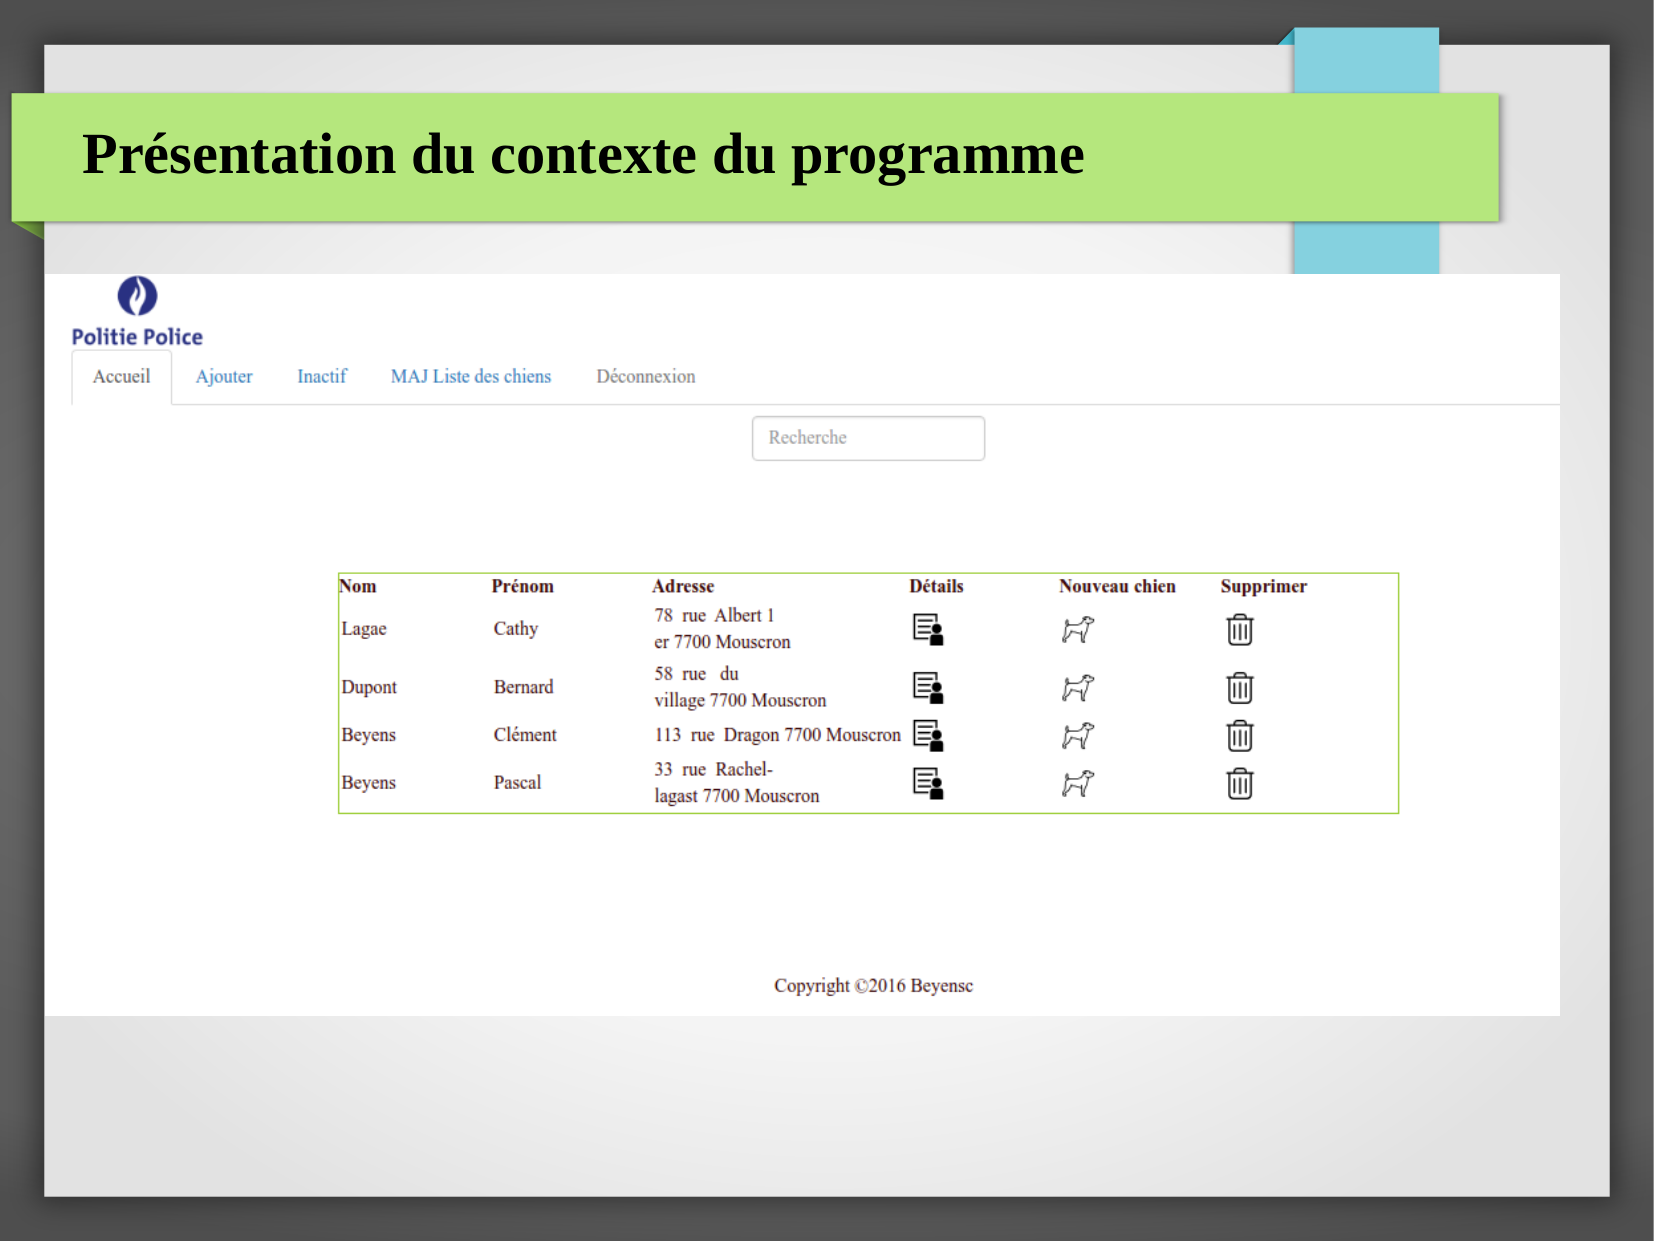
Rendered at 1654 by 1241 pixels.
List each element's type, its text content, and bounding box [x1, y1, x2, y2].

picture [0, 0, 1654, 1241]
title Présentation du contexte du programme [82, 94, 1264, 213]
